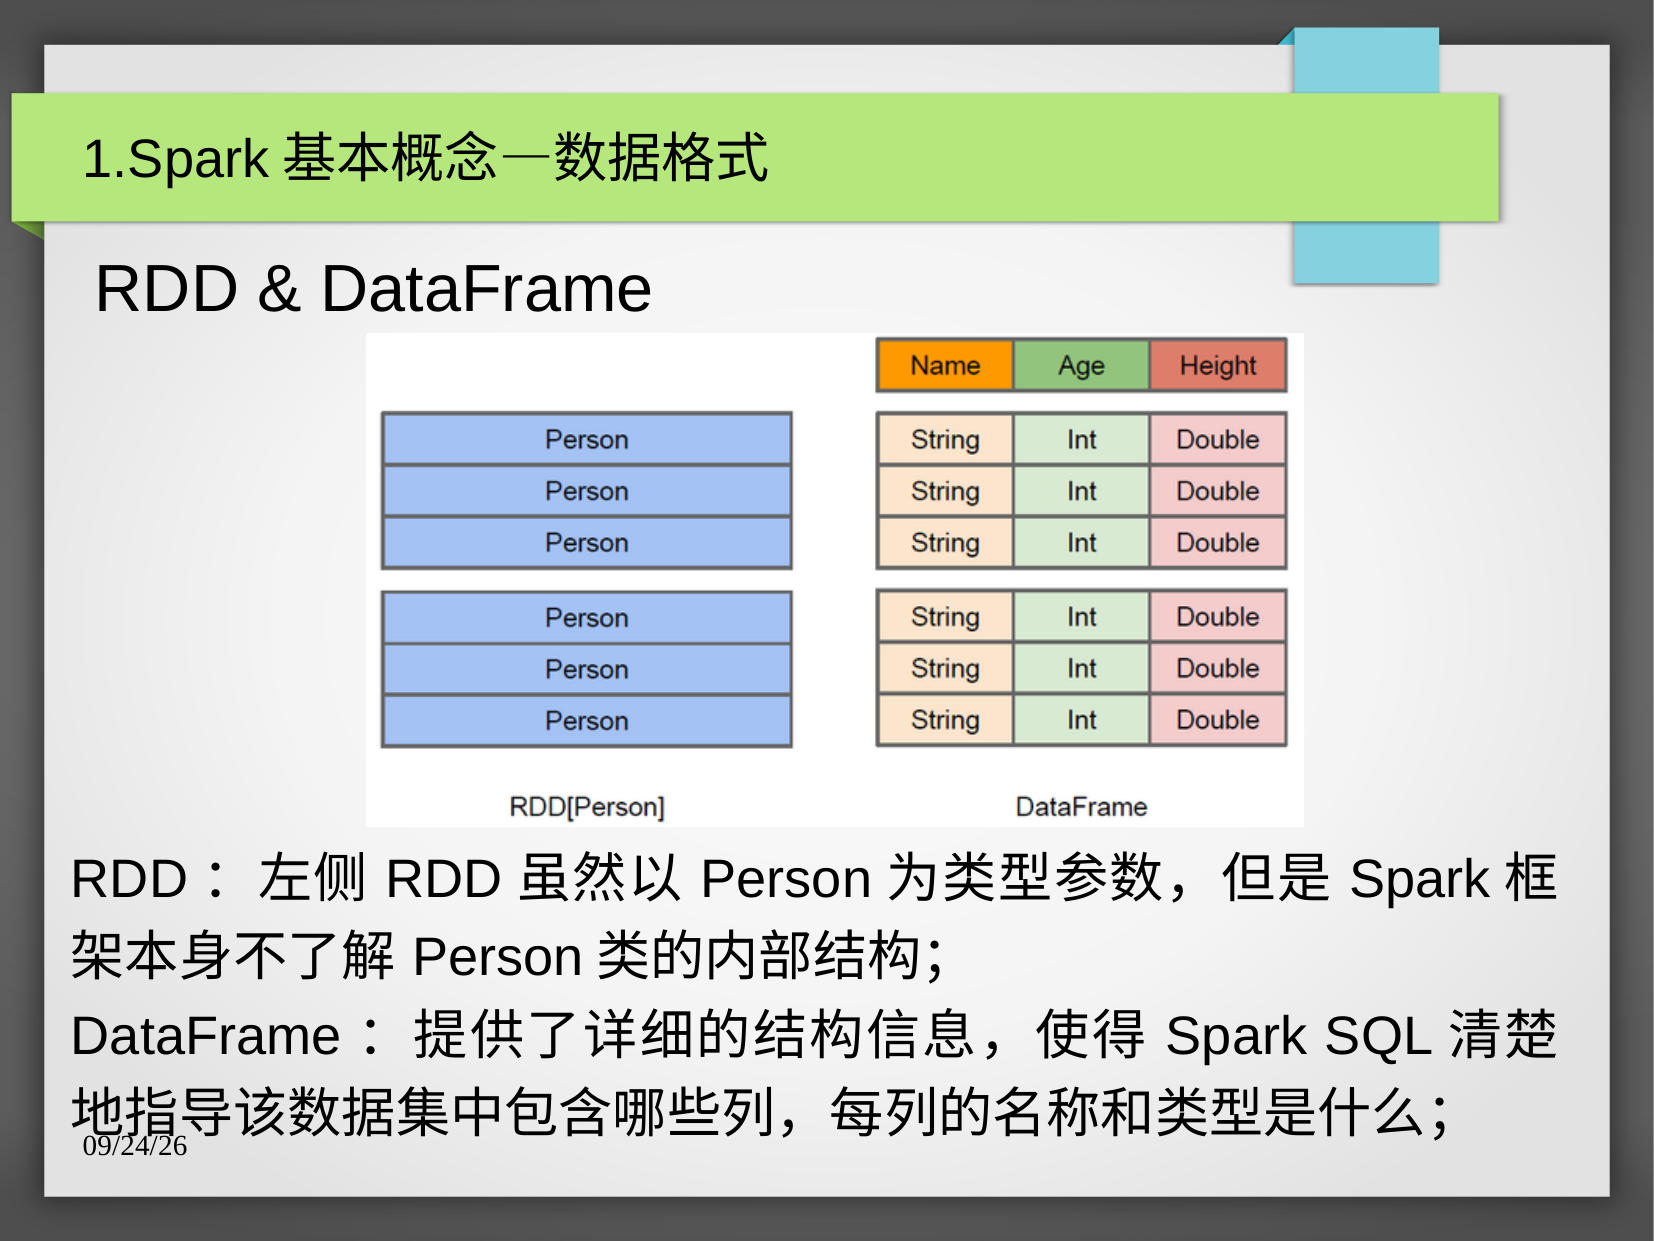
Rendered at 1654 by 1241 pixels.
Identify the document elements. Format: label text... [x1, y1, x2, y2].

text_box RDD：左侧RDD虽然以Person为类型参数，但是Spark框架本身不了解Person类的内部结构； DataFrame：提供了详细的结构信息，使得Spark SQL清楚地指导该数据集中包含哪些列，每列的名称和类型是什么； [70, 843, 1560, 1200]
picture [0, 0, 1654, 1241]
title 1.Spark基本概念—数据格式 [82, 94, 1264, 213]
subtitle RDD & DataFrame [94, 248, 886, 367]
